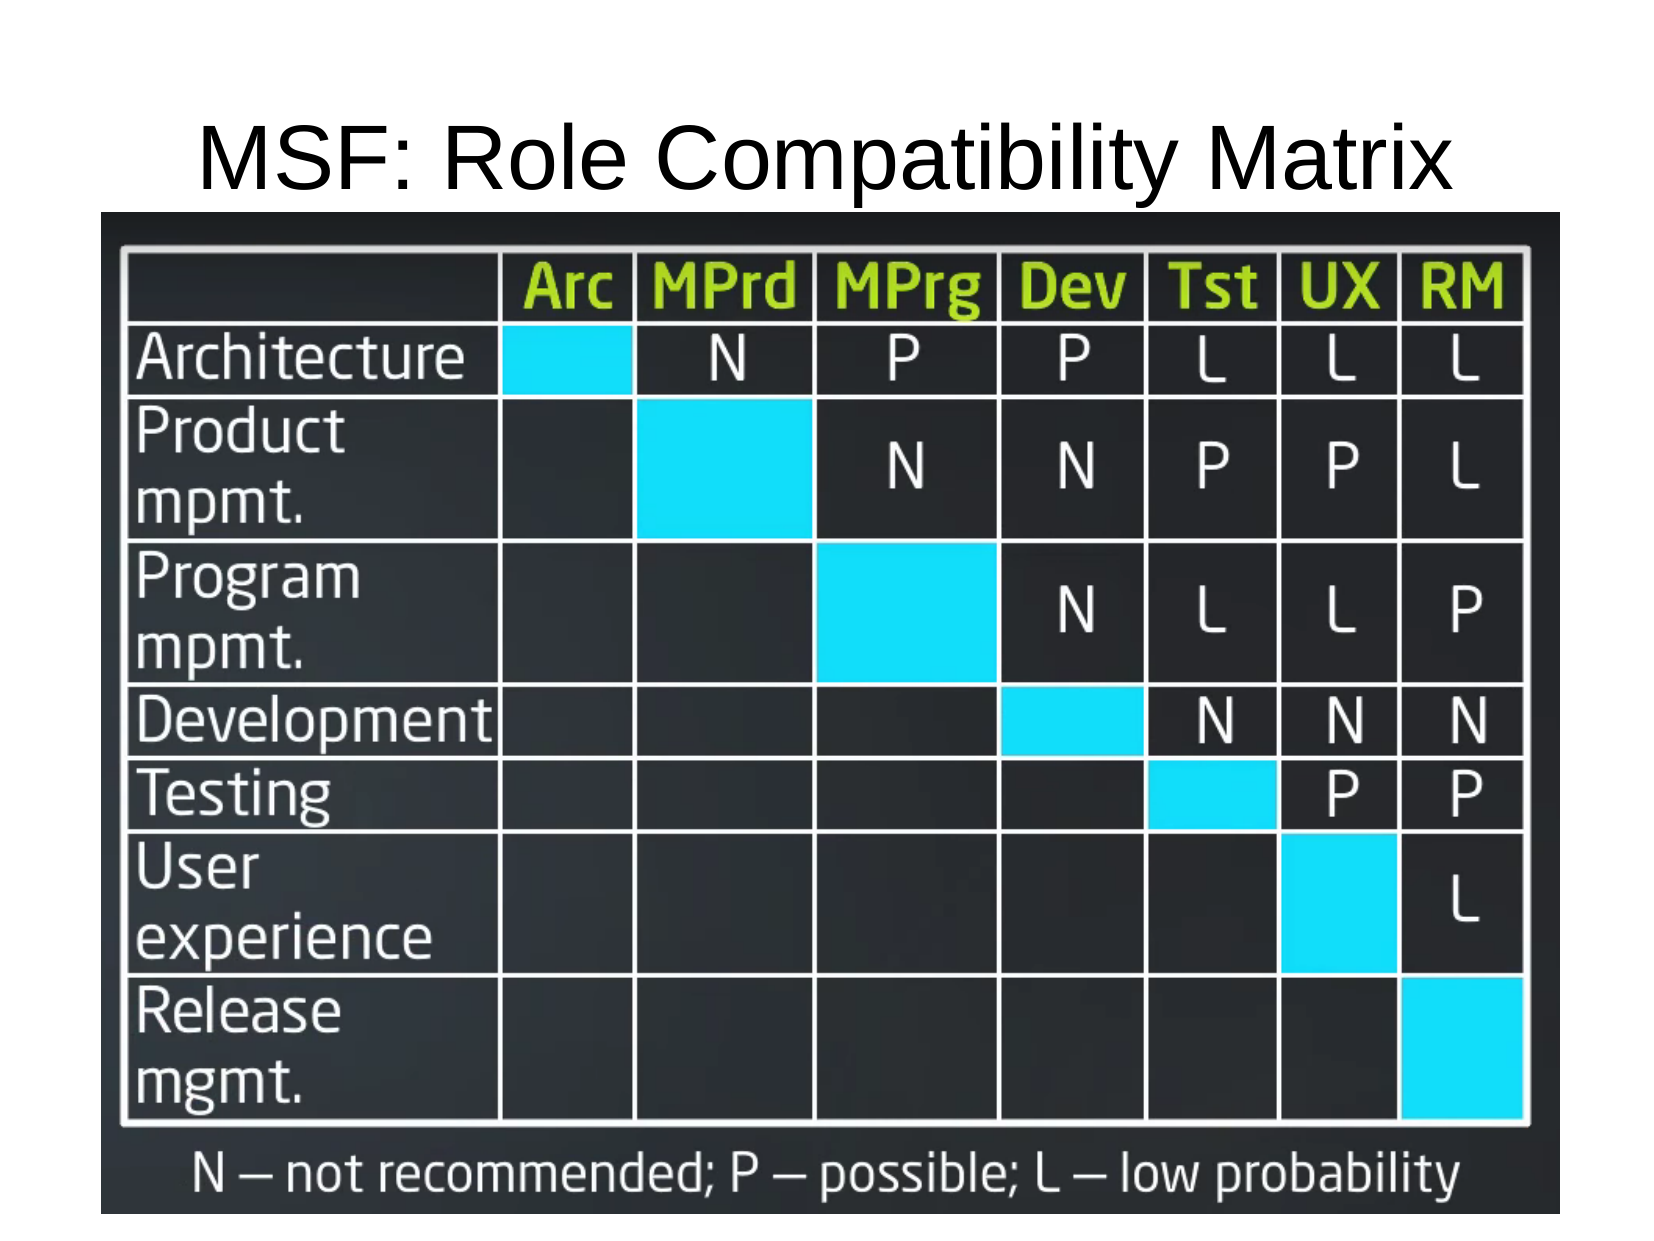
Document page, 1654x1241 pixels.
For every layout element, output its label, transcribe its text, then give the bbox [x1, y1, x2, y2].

picture [101, 212, 1560, 1214]
title MSF: Role Compatibility Matrix [82, 49, 1571, 257]
